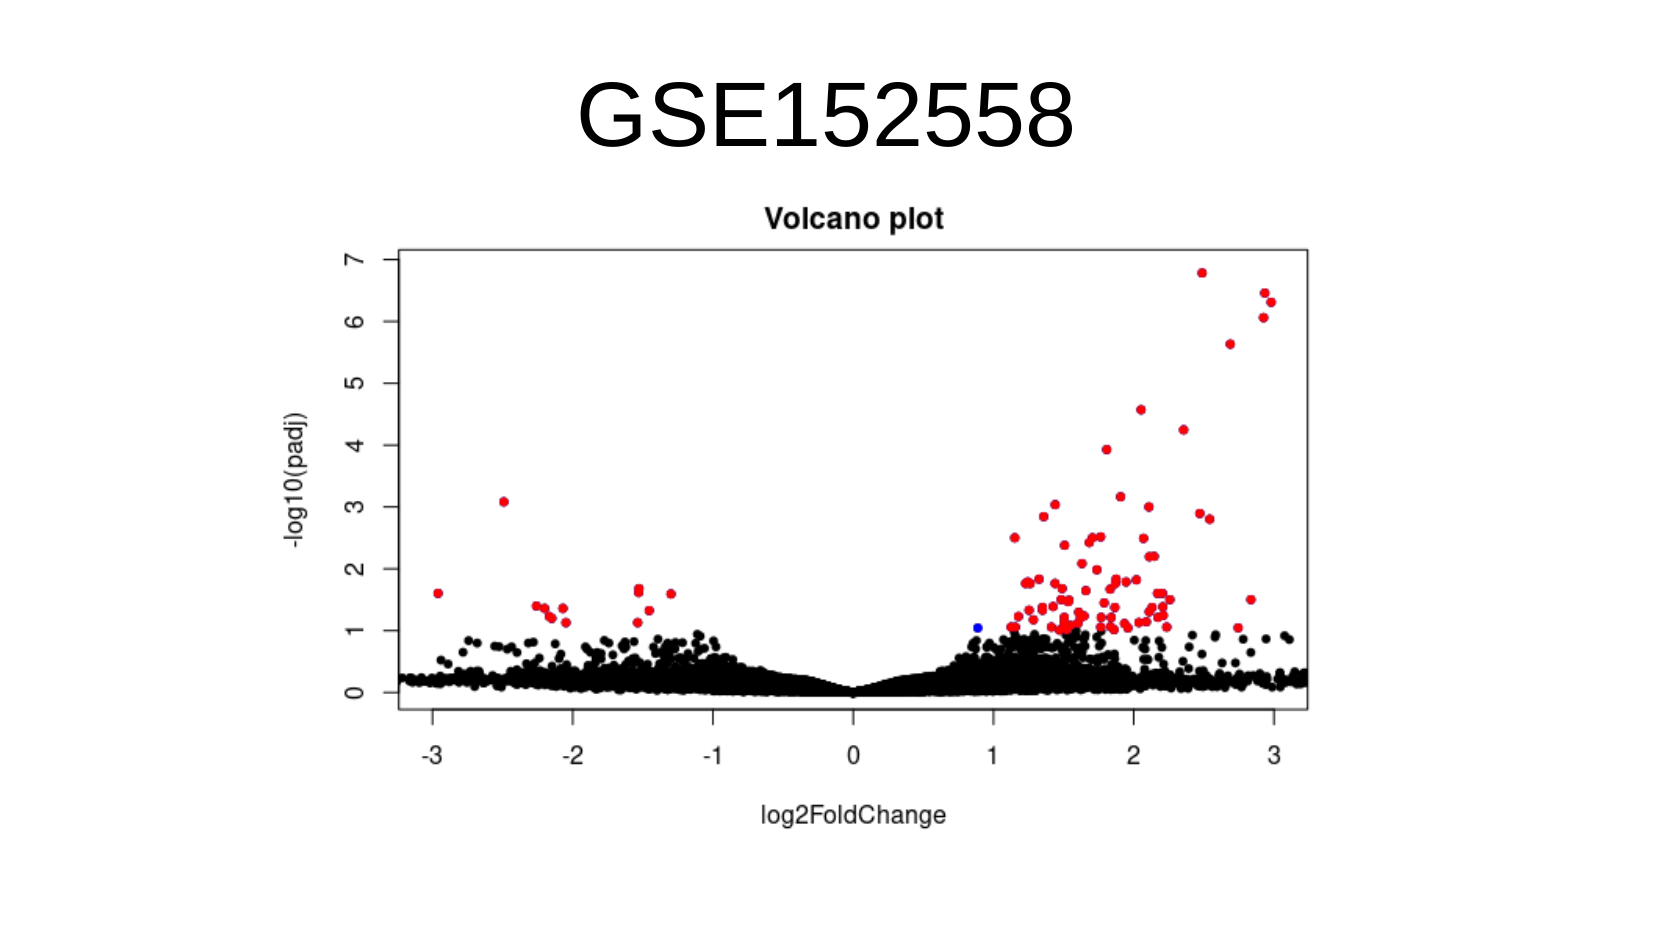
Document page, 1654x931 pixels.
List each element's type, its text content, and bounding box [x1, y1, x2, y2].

title GSE152558 [82, 37, 1571, 193]
picture [276, 187, 1371, 863]
